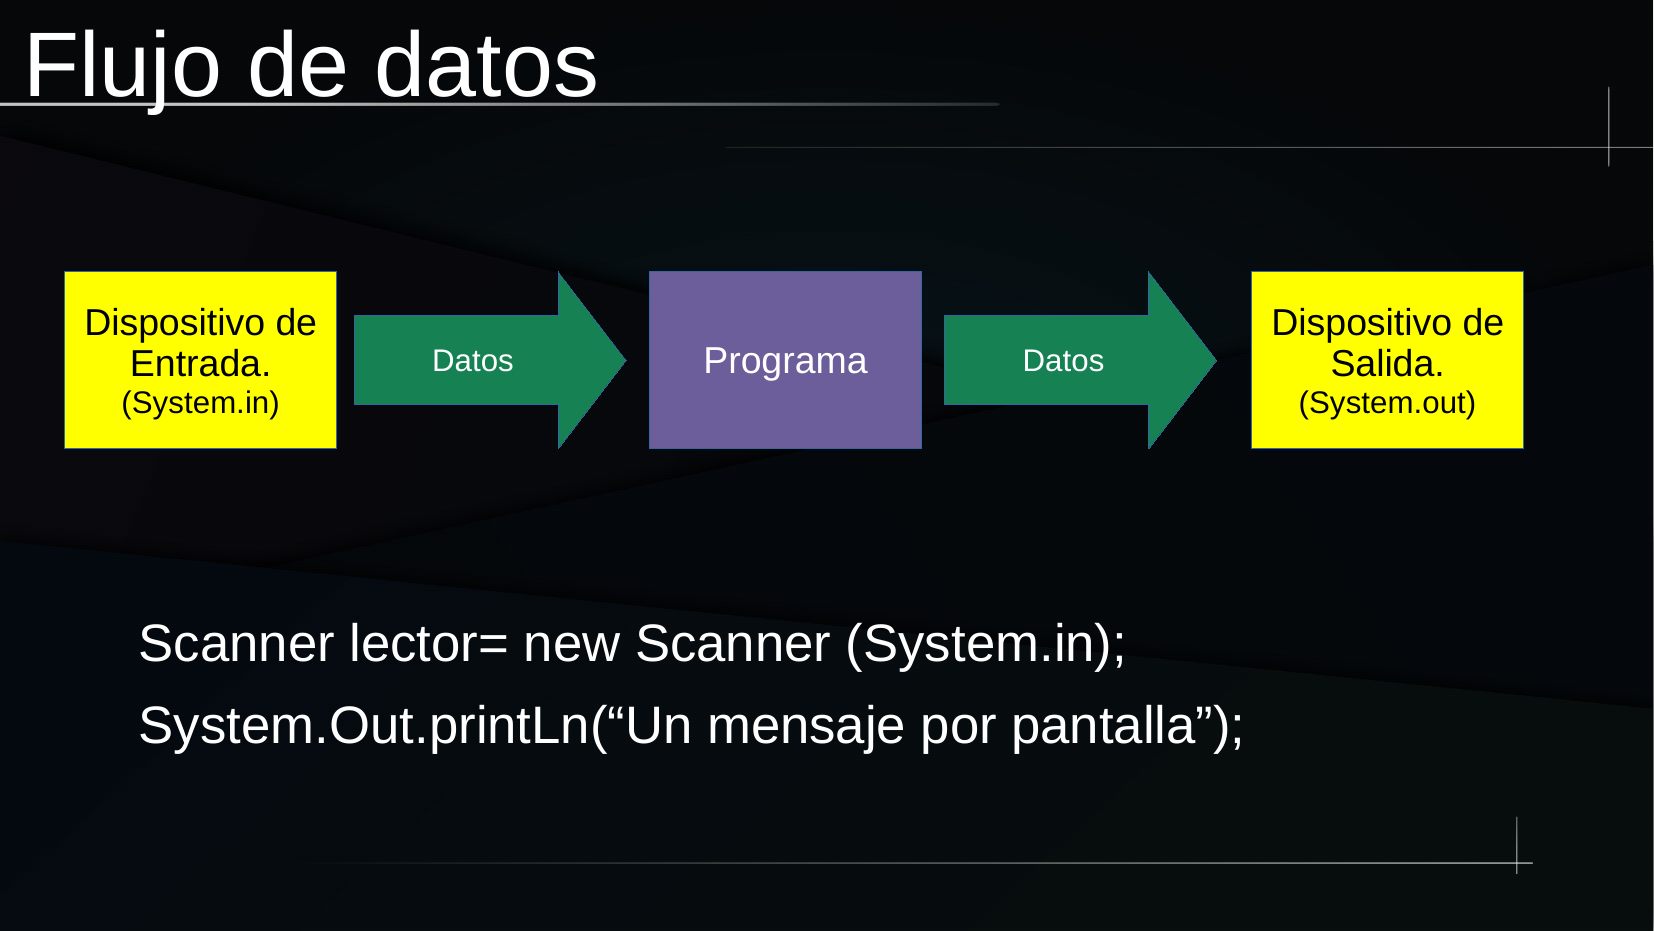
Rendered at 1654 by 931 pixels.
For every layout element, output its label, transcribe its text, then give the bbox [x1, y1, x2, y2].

text_box Dispositivo de Salida. (System.out) [1251, 271, 1524, 449]
text_box Dispositivo de Entrada. (System.in) [64, 271, 337, 449]
text_box Programa [649, 271, 922, 449]
list Scanner lector= new Scanner (System.in); System.Out.printLn(“Un mensaje por pantalla”); [82, 531, 1571, 758]
title Flujo de datos [23, 11, 1589, 119]
text_box Datos [354, 271, 627, 449]
text_box Datos [944, 271, 1217, 449]
picture [0, 0, 1654, 931]
